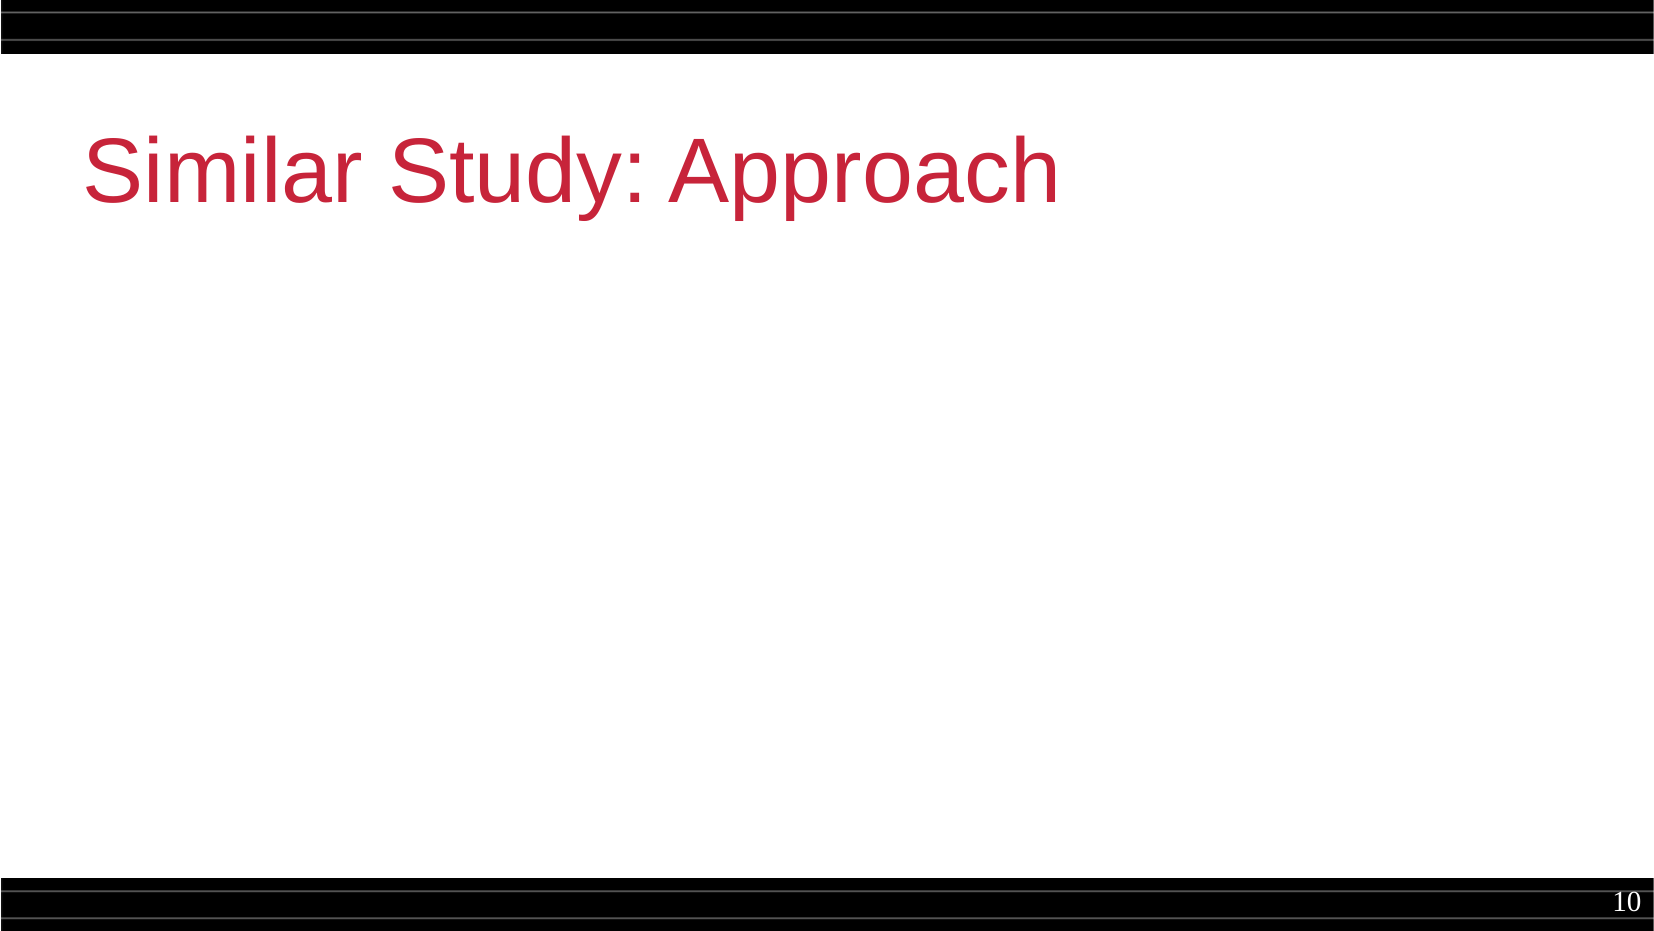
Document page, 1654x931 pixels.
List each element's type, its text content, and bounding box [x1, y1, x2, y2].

picture [1, 878, 1654, 931]
title Similar Study: Approach [82, 92, 1571, 249]
picture [1, 0, 1654, 54]
